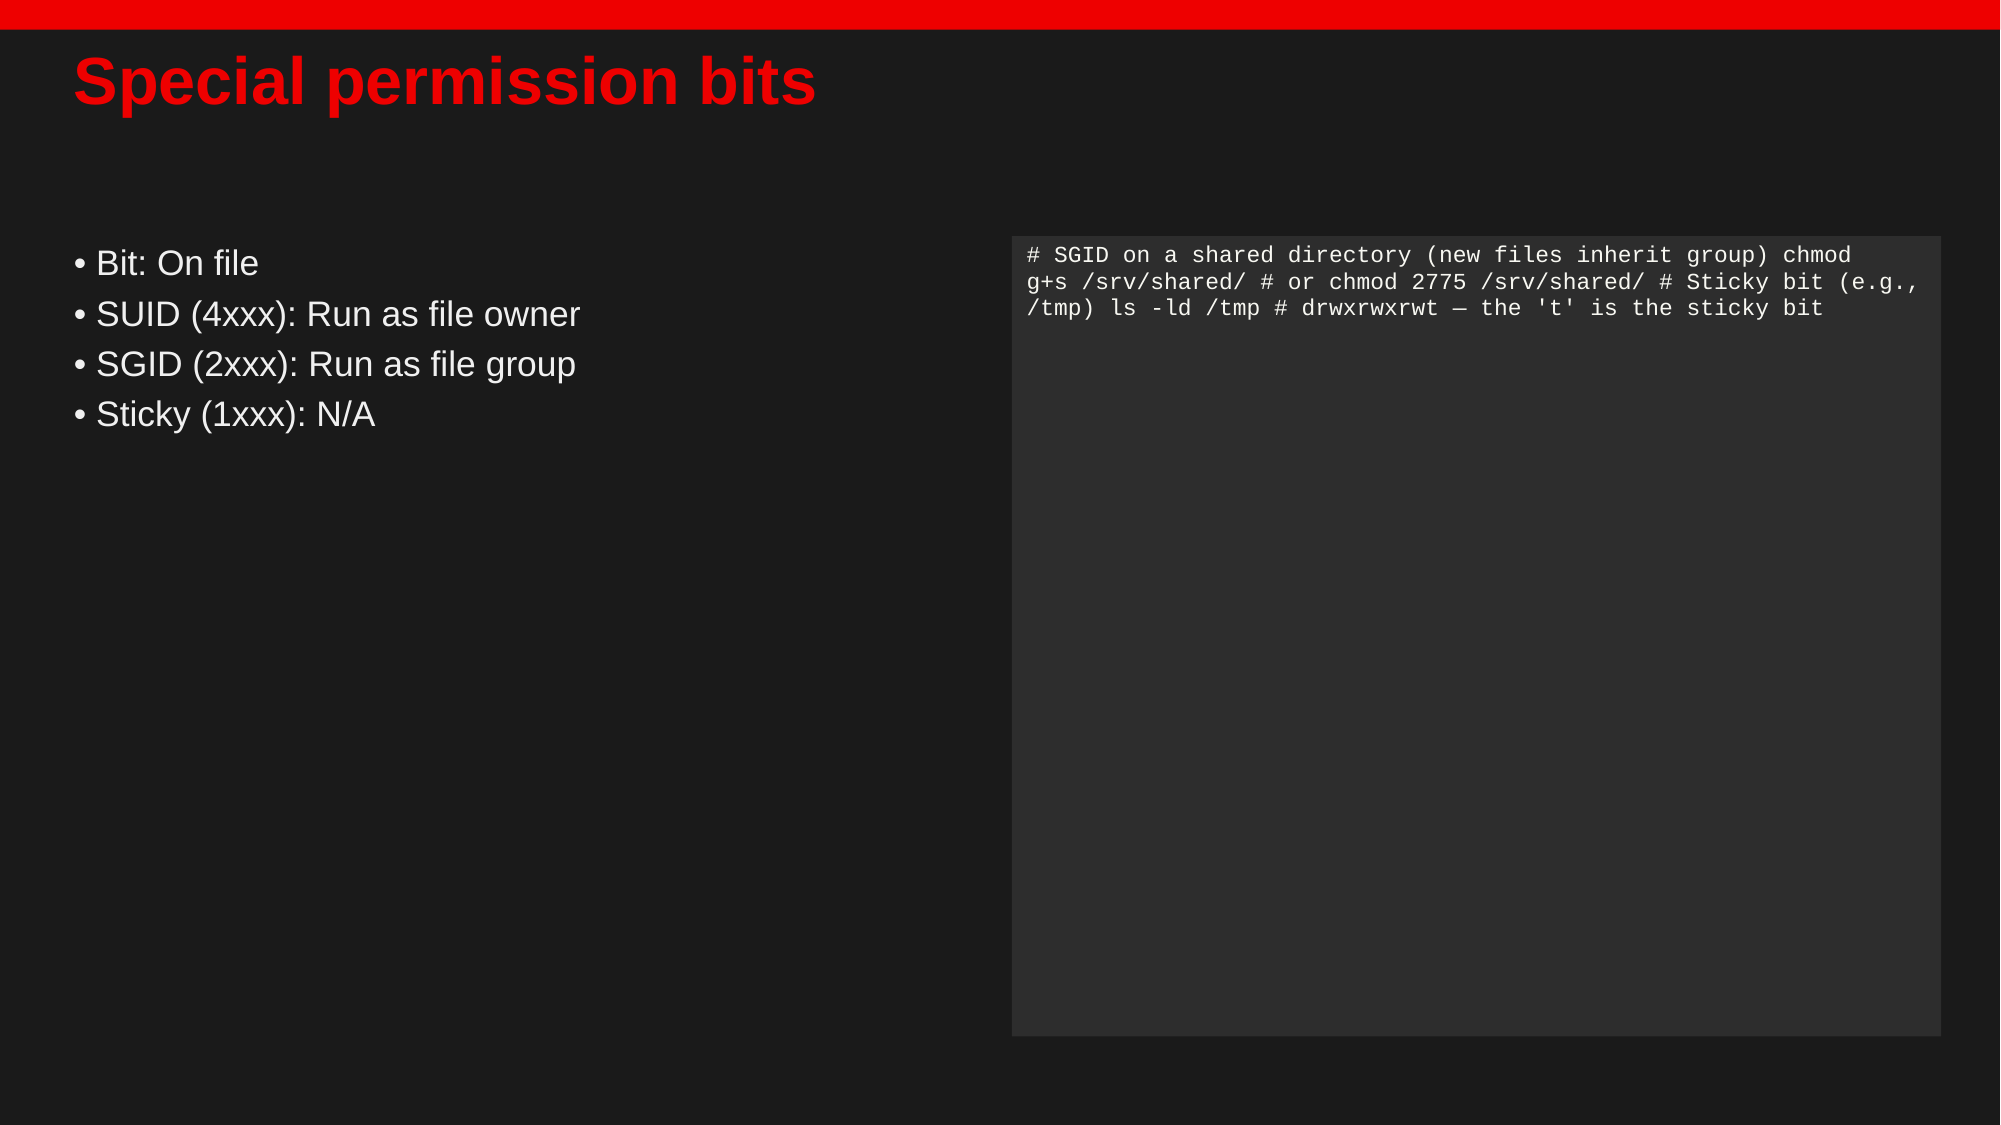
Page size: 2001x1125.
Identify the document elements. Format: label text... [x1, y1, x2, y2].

text_box Special permission bits [59, 36, 1942, 208]
text_box [0, 0, 2001, 30]
text_box # SGID on a shared directory (new files inherit group) chmod g+s /srv/shared/ # or chmod 2775 /srv/shared/ # Sticky bit (e.g., /tmp) ls -ld /tmp # drwxrwxrwt — the 't' is the sticky bit [1011, 236, 1942, 1037]
text_box • Bit: On file • SUID (4xxx): Run as file owner • SGID (2xxx): Run as file group • Sticky (1xxx): N/A [59, 236, 989, 1037]
